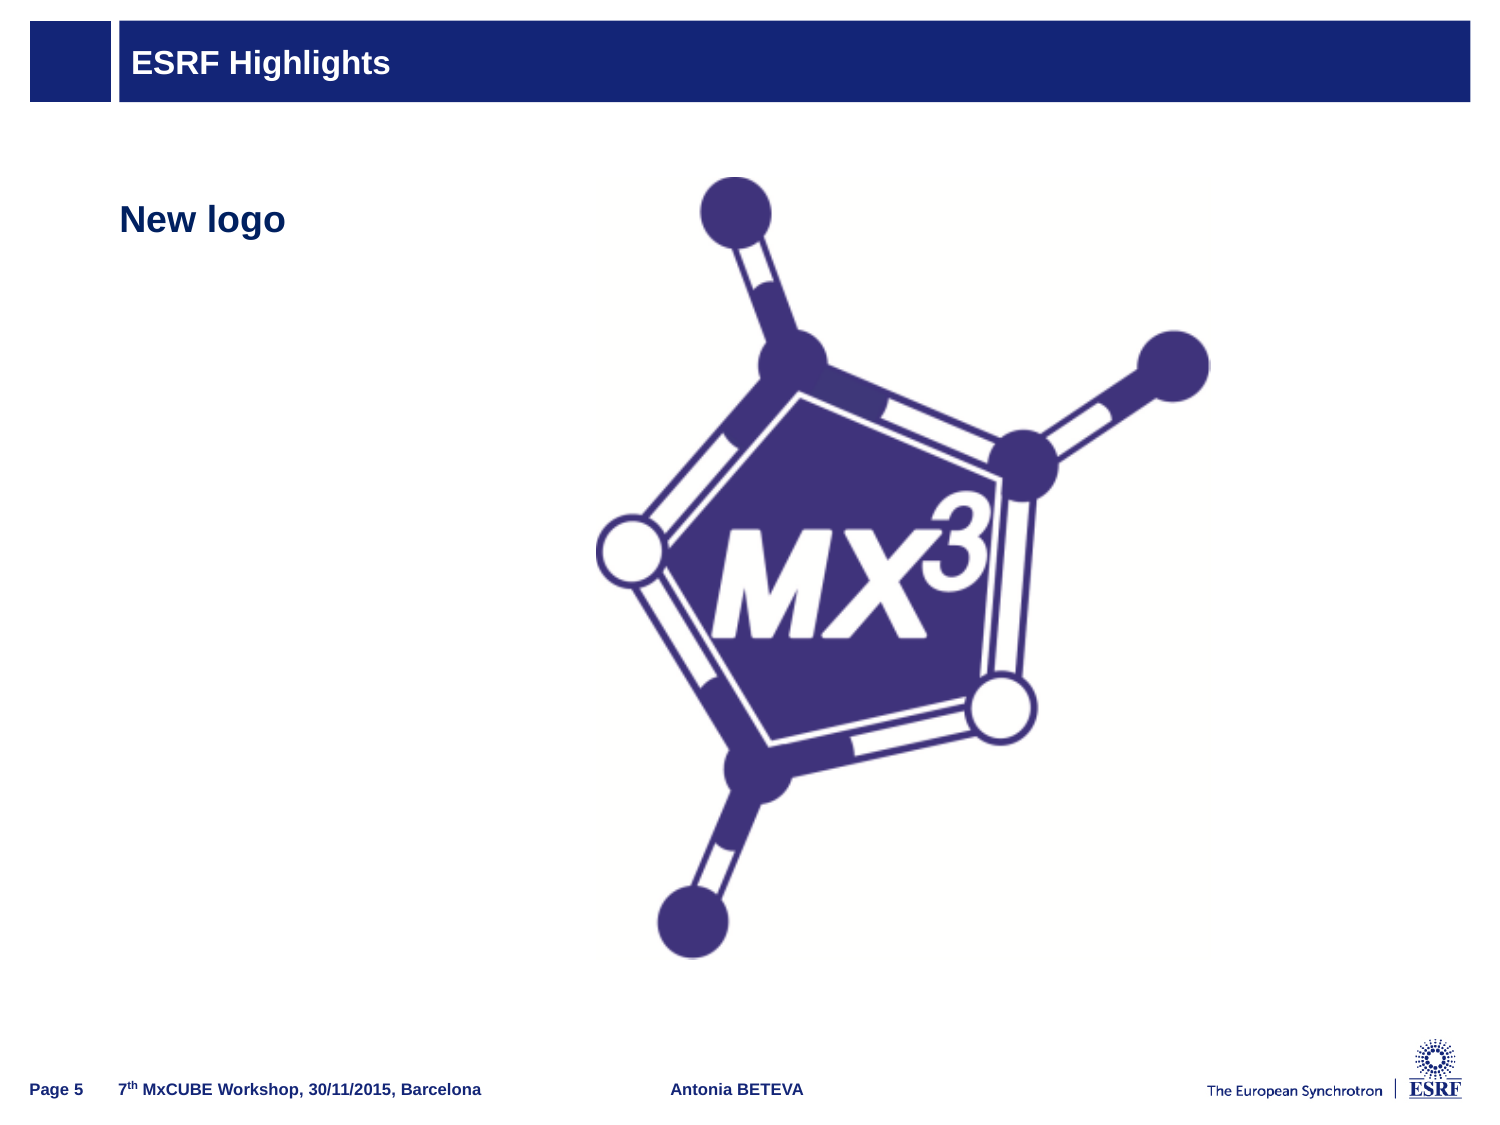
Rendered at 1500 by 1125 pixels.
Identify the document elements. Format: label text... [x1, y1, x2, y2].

picture [596, 177, 1211, 960]
picture [1175, 1018, 1500, 1125]
text_box Page <number> [29, 1063, 98, 1099]
text_box 7th MxCUBE Workshop, 30/11/2015, Barcelona Antonia BETEVA [118, 1063, 1122, 1099]
title ESRF Highlights [119, 20, 1471, 103]
list New logo [119, 125, 1471, 1012]
